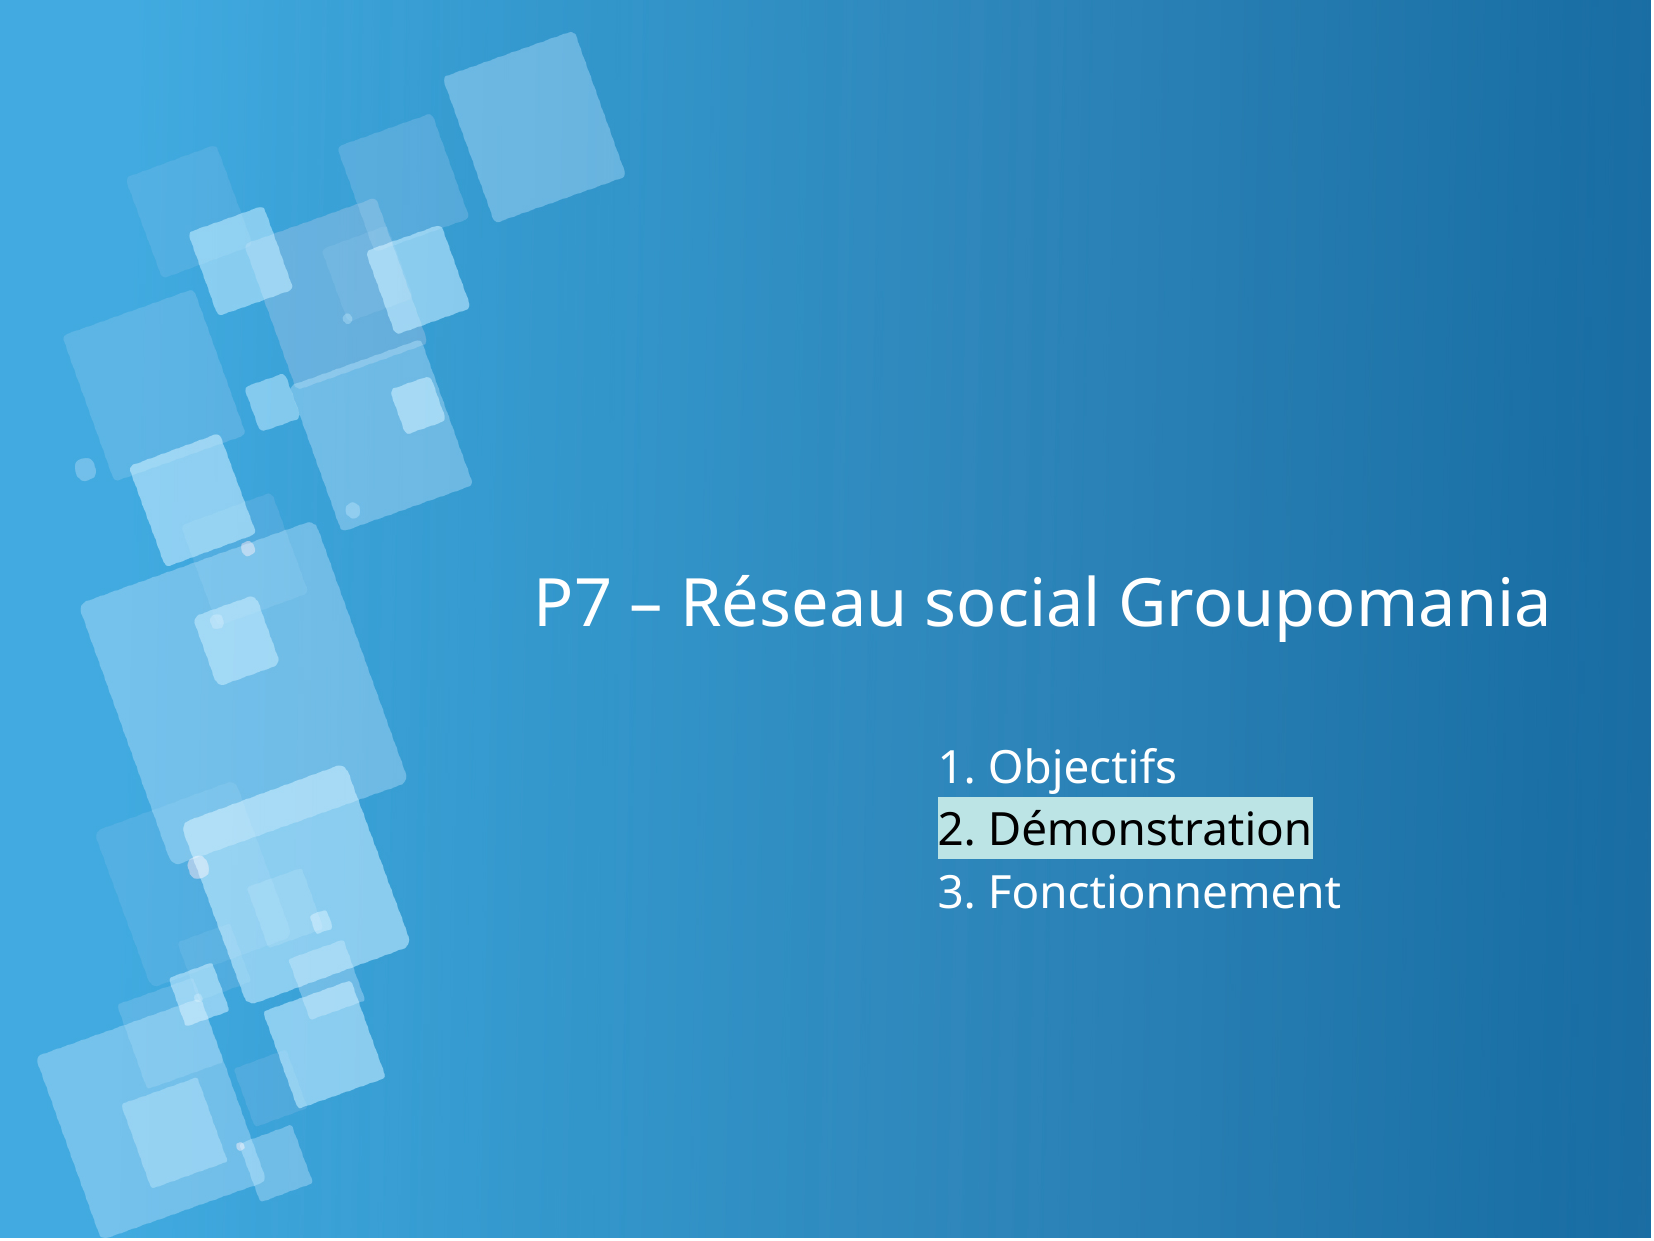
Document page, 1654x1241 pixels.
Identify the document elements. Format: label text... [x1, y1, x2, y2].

subtitle 1. Objectifs 2. Démonstration 3. Fonctionnement [937, 680, 1554, 976]
title P7 – Réseau social Groupomania [375, 483, 1554, 718]
picture [0, 0, 1651, 1238]
